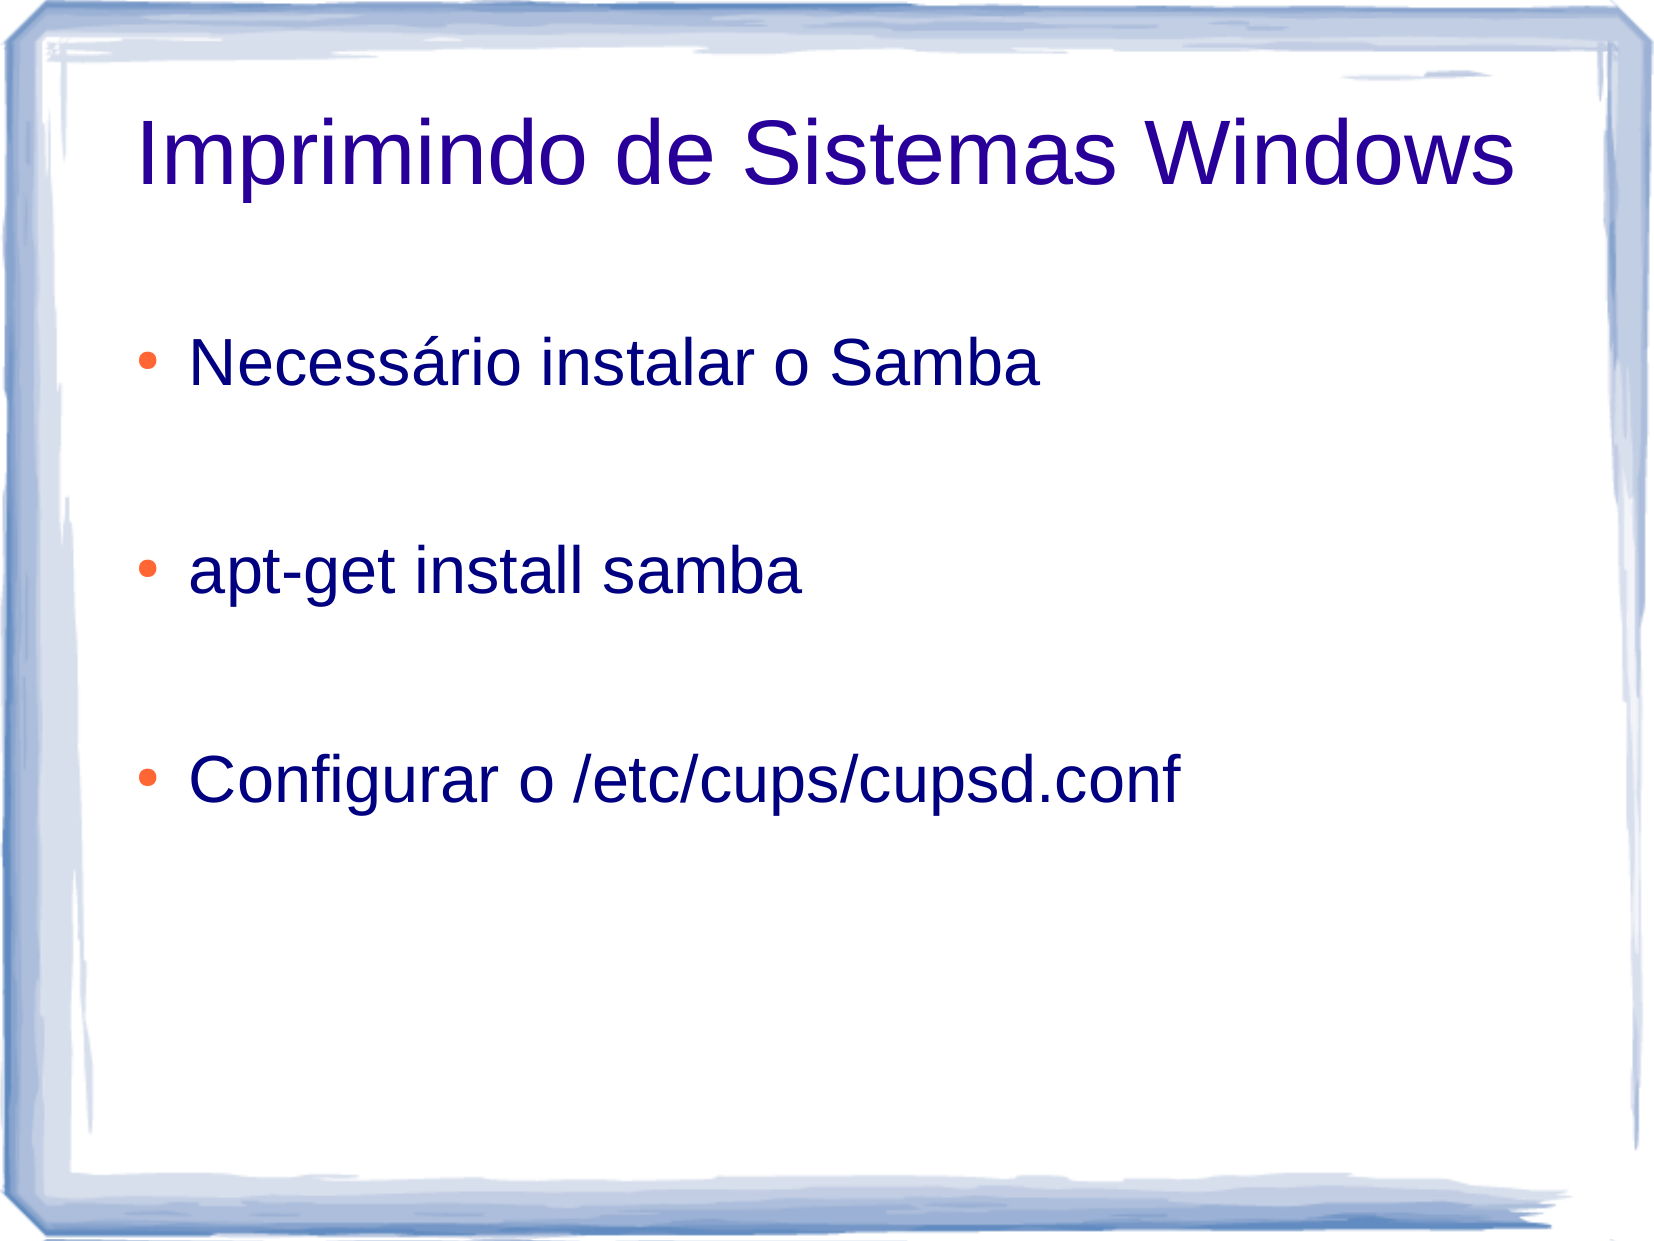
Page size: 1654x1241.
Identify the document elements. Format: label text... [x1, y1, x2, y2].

title Imprimindo de Sistemas Windows [82, 49, 1571, 257]
picture [0, 0, 1654, 1241]
list Necessário instalar o Samba apt-get install samba Configurar o /etc/cups/cupsd.conf [118, 324, 1571, 1045]
